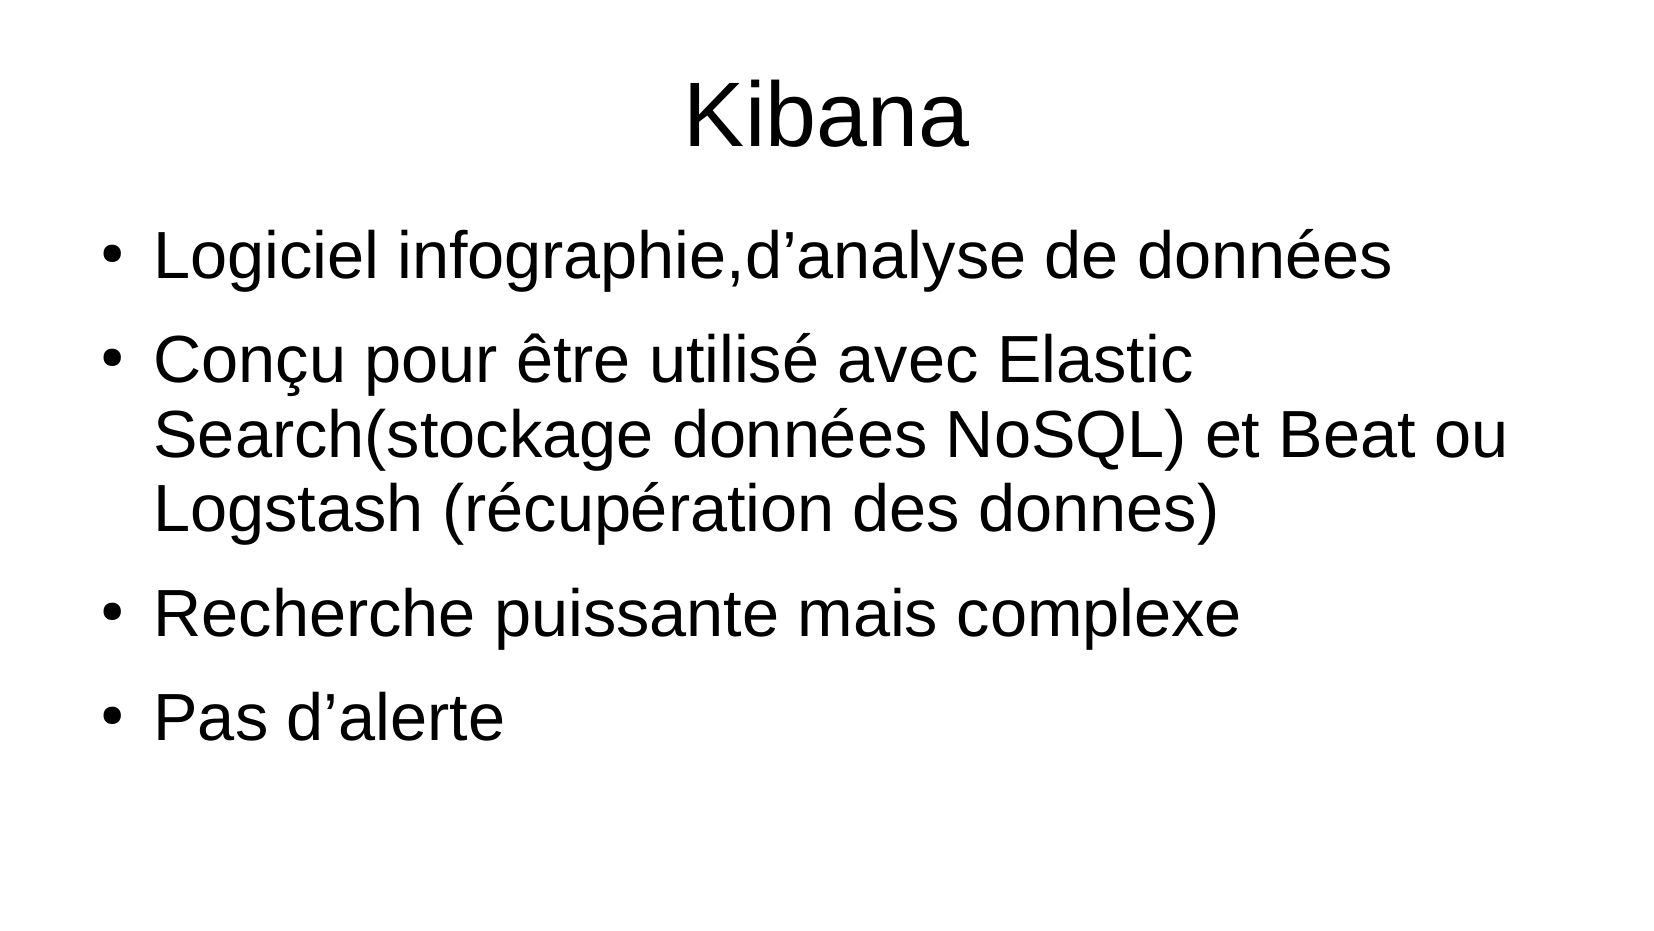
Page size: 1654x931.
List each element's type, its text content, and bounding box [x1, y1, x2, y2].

title Kibana [82, 37, 1571, 193]
list Logiciel infographie,d’analyse de données Conçu pour être utilisé avec Elastic Search(stockage données NoSQL) et Beat ou Logstash (récupération des donnes) Recherche puissante mais complexe Pas d’alerte [82, 217, 1571, 758]
